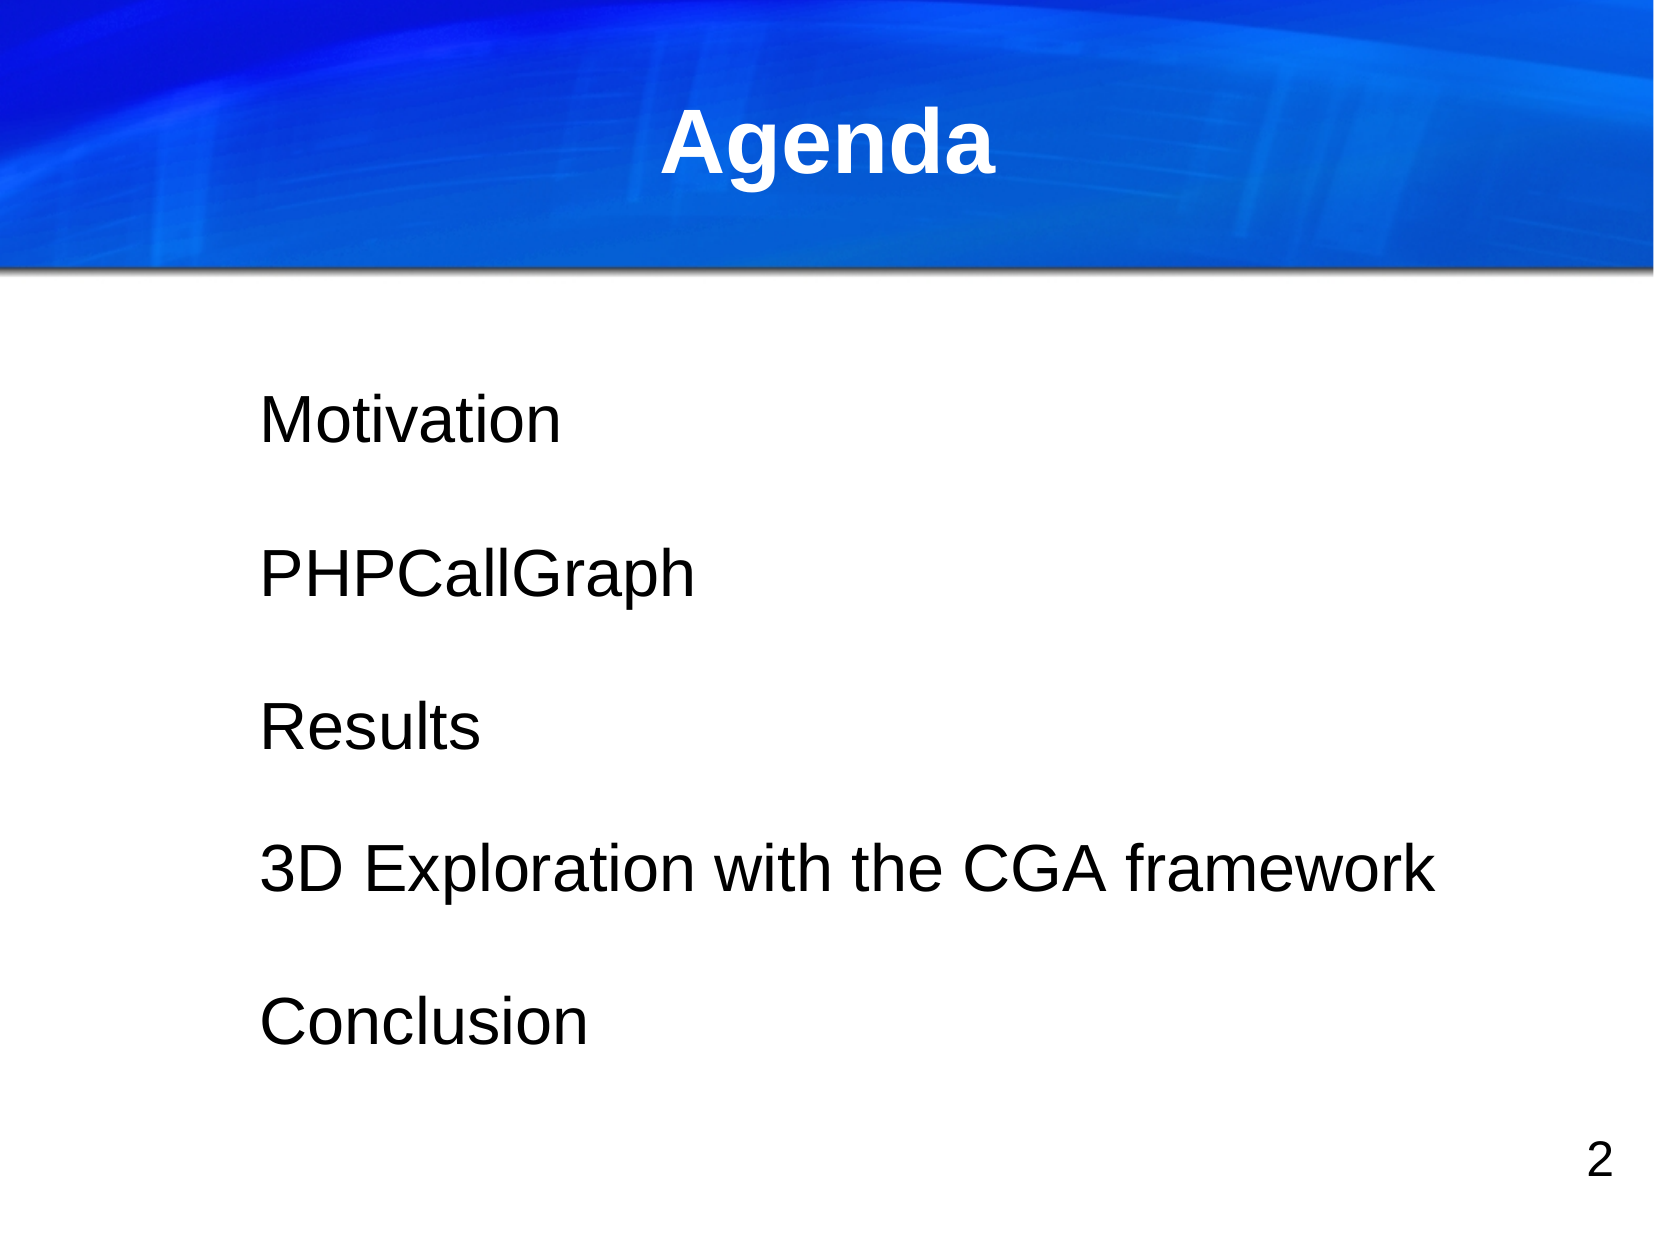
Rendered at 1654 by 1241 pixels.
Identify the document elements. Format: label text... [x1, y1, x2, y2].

list Motivation PHPCallGraph Results 3D Exploration with the CGA framework Conclusion [241, 344, 1534, 1127]
picture [0, 0, 1654, 1241]
title Agenda [121, 37, 1534, 246]
